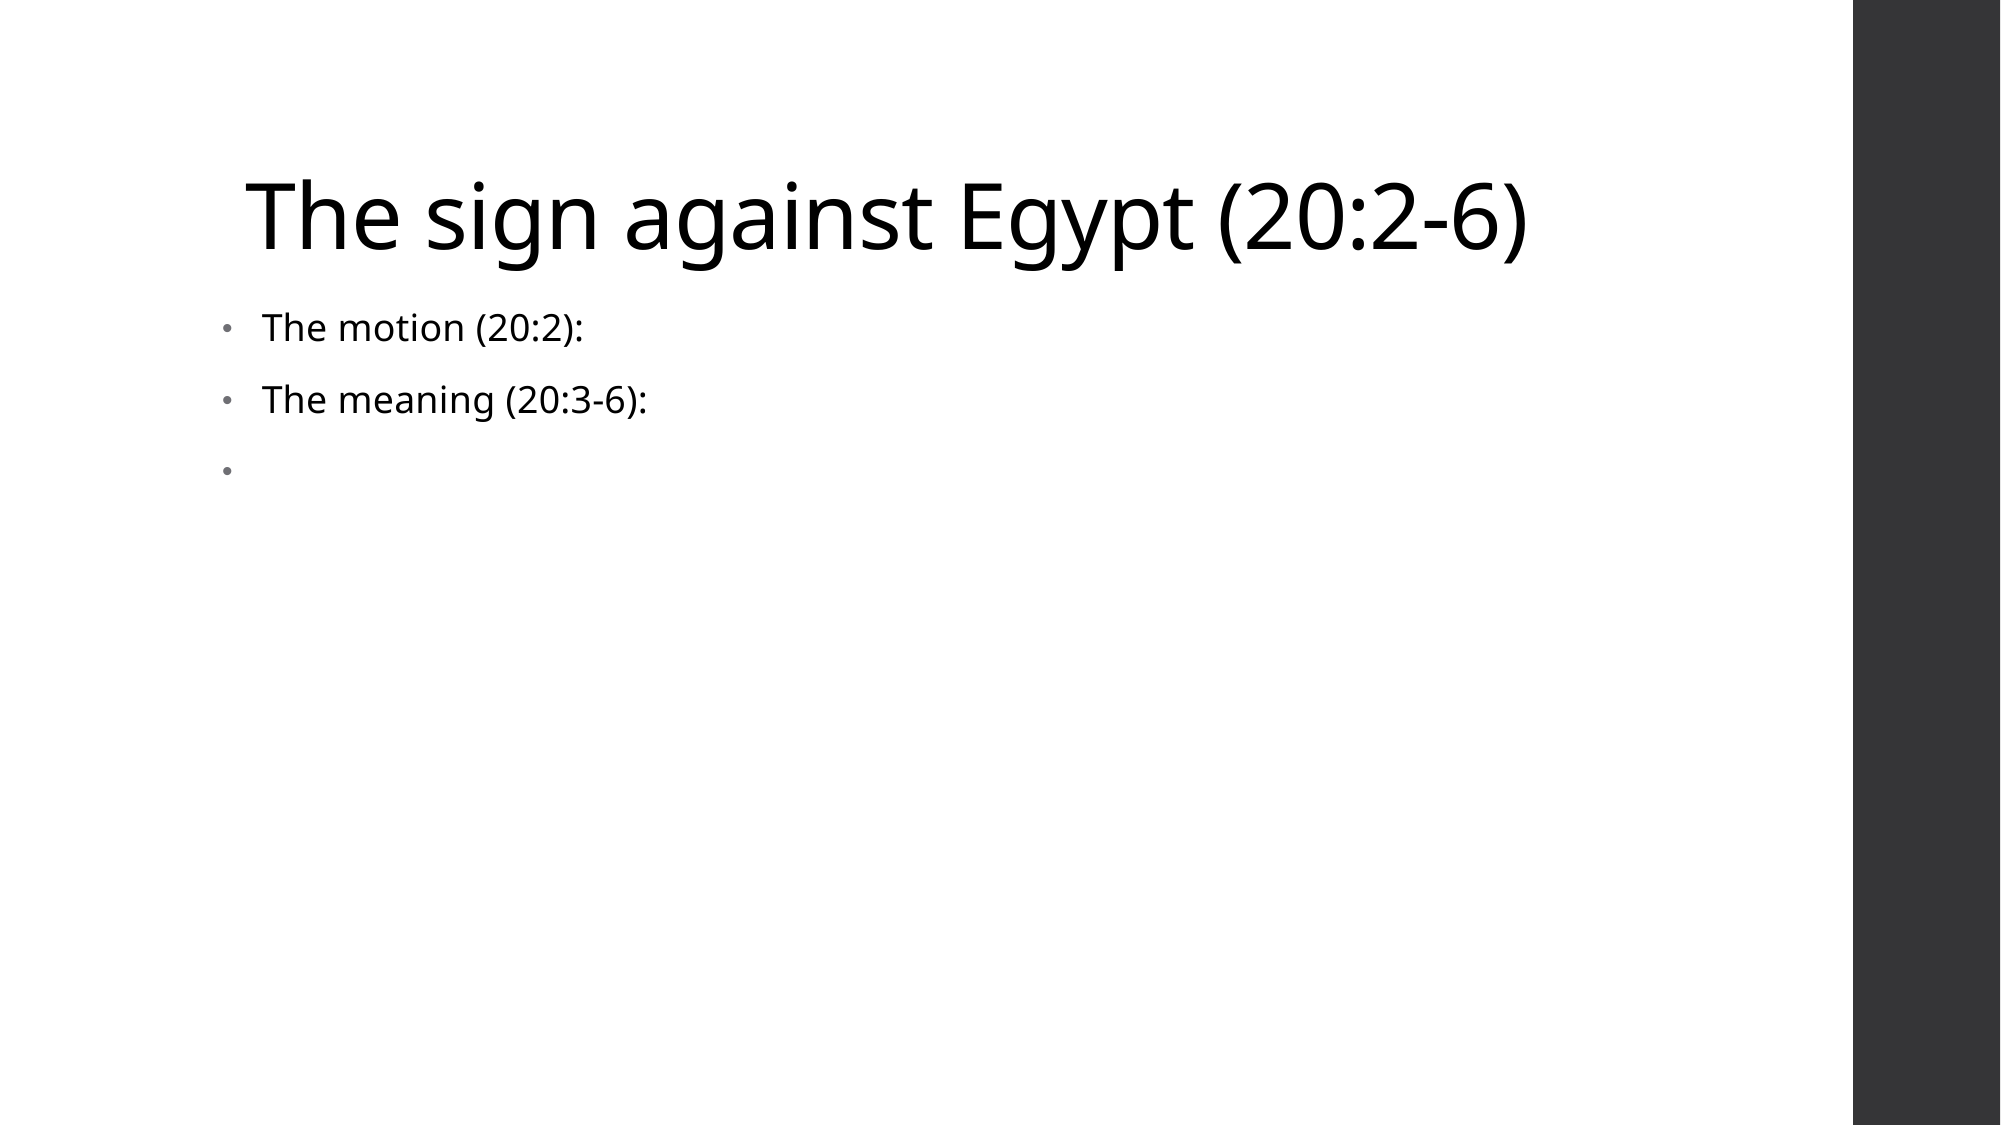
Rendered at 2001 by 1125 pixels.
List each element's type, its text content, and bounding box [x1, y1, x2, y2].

list The motion (20:2): The meaning (20:3-6): [206, 299, 1617, 1014]
title The sign against Egypt (20:2-6) [206, 60, 1797, 278]
